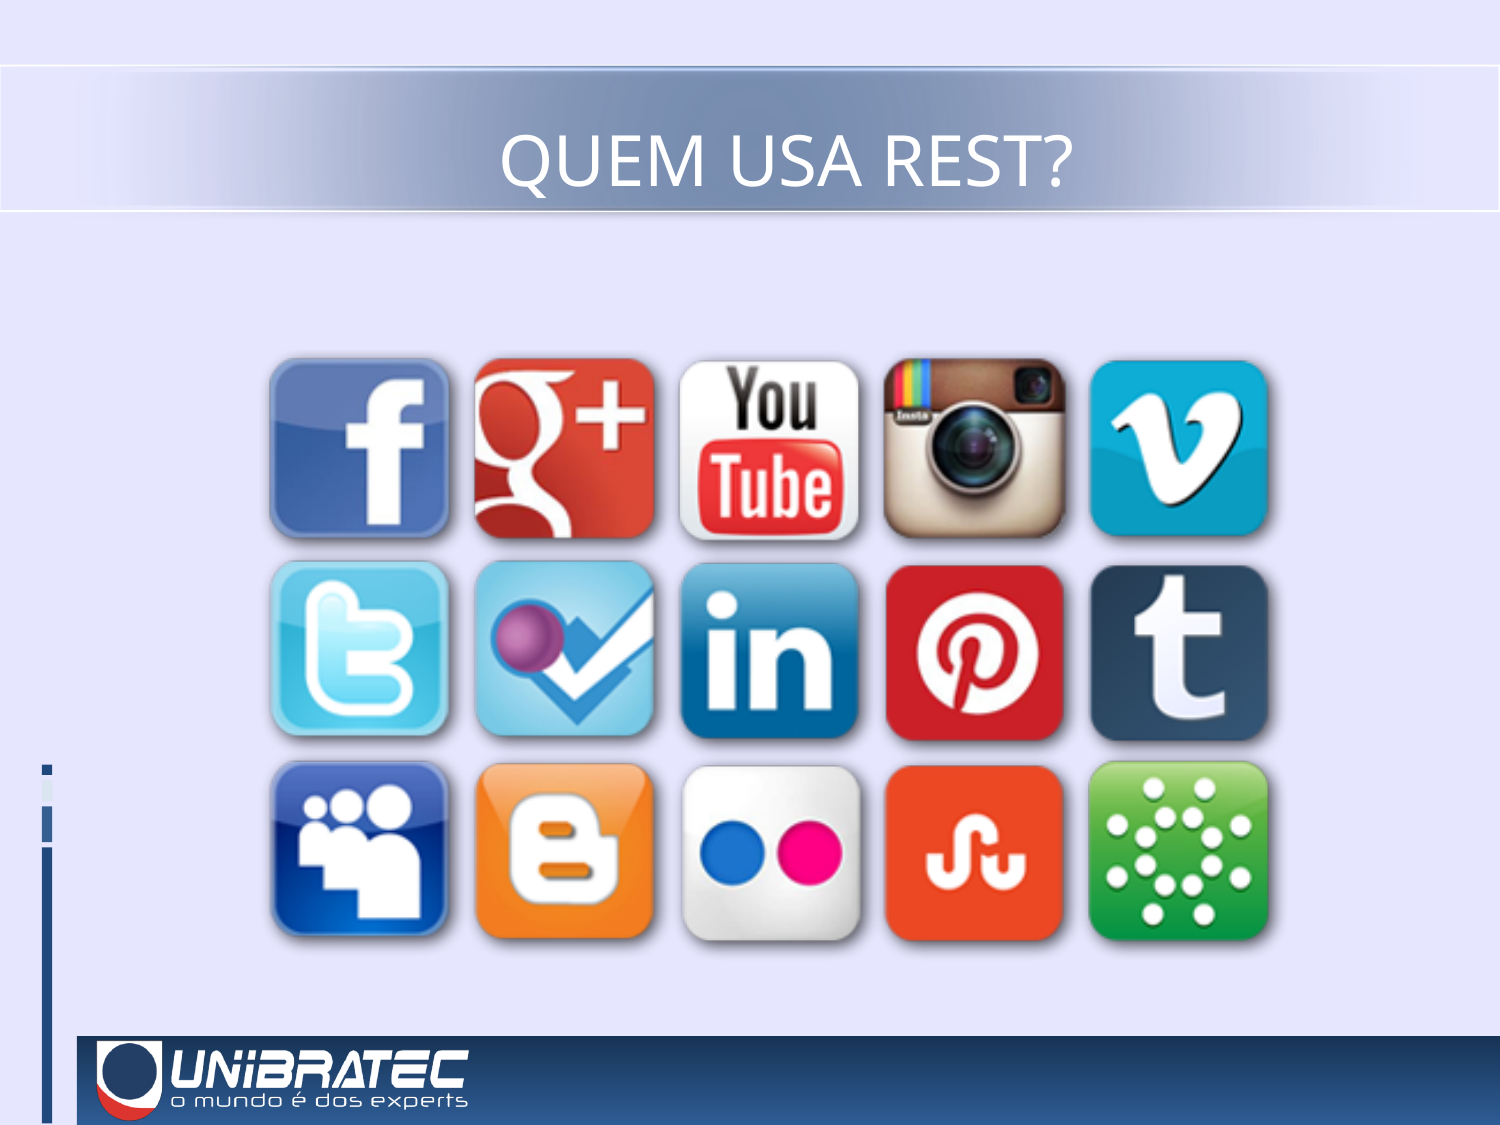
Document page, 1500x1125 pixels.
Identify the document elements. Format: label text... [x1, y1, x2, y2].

picture [96, 1040, 469, 1121]
picture [0, 58, 1500, 227]
title QUEM USA REST? [150, 84, 1424, 233]
picture [259, 350, 1294, 969]
